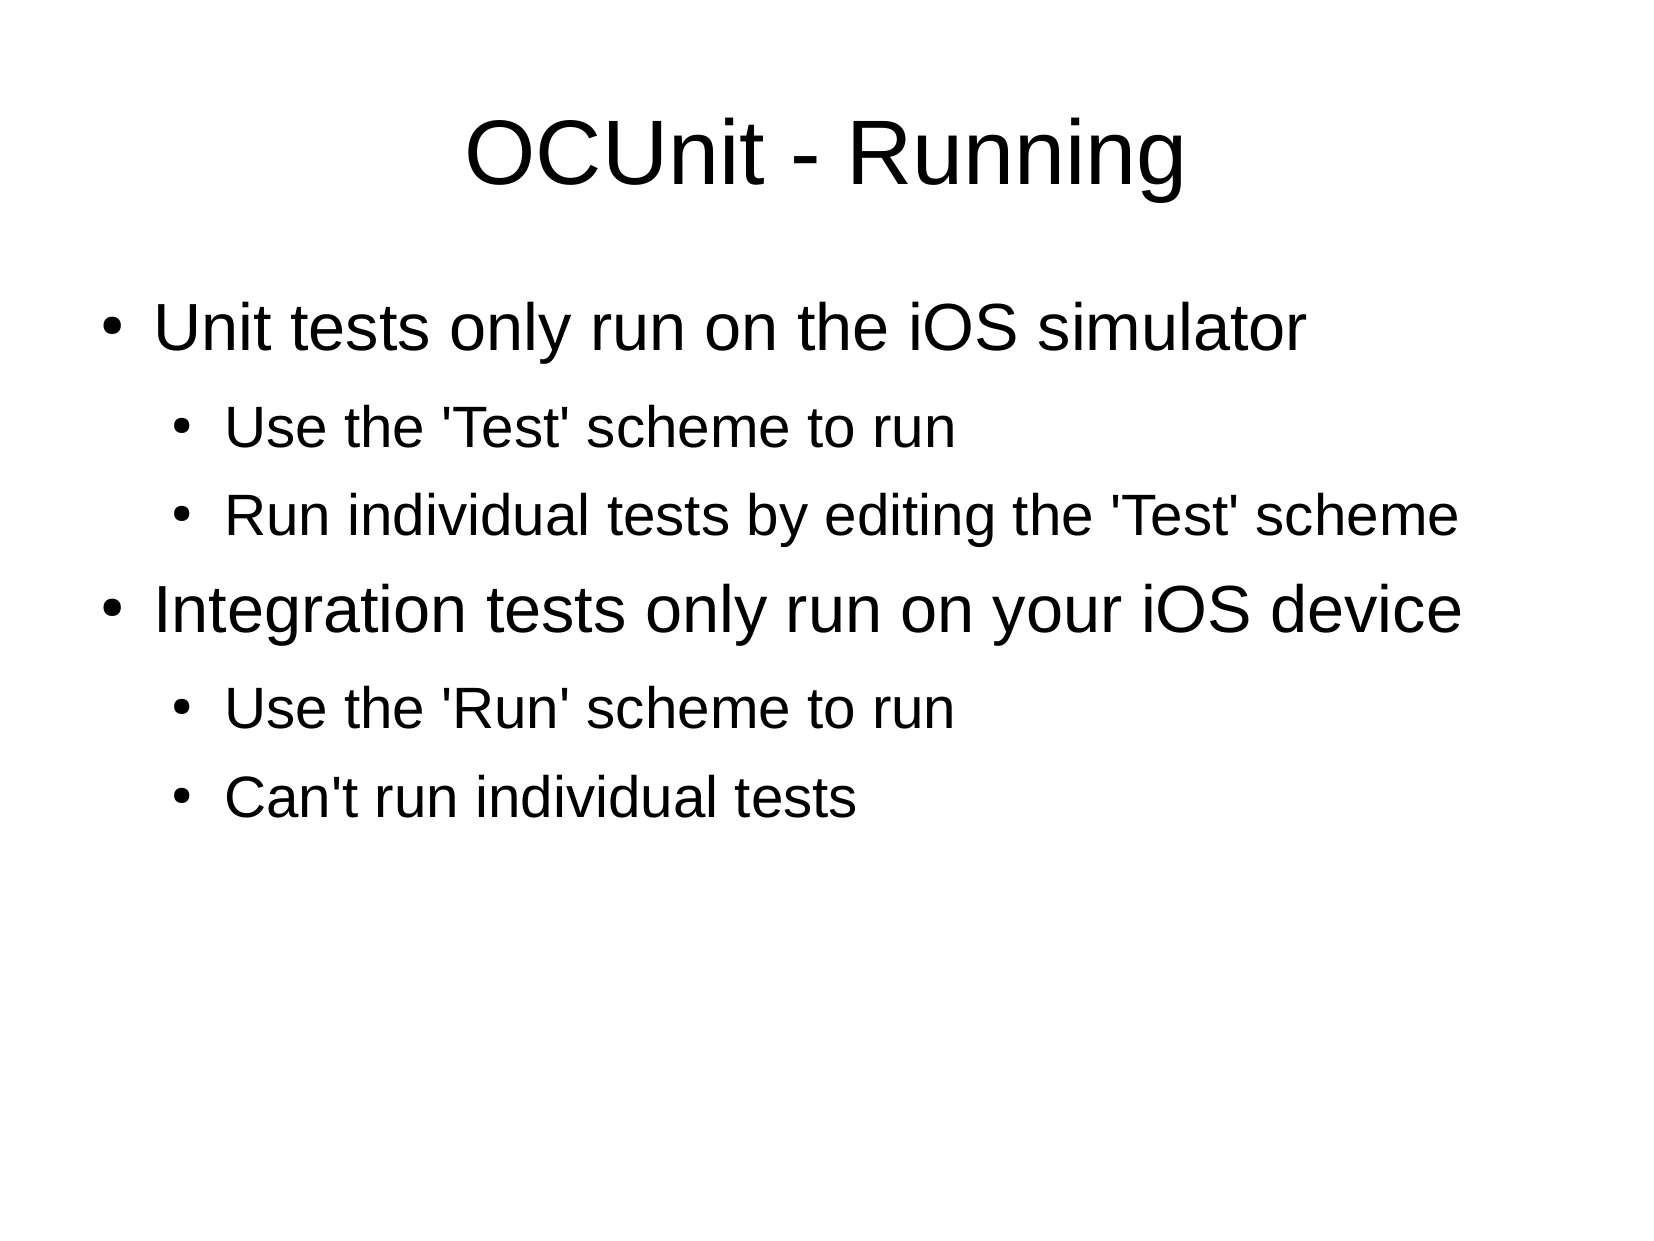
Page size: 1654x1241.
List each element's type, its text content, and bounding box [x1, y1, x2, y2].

list Unit tests only run on the iOS simulator Use the 'Test' scheme to run Run individual tests by editing the 'Test' scheme Integration tests only run on your iOS device Use the 'Run' scheme to run Can't run individual tests [82, 290, 1571, 1109]
title OCUnit - Running [82, 49, 1571, 257]
